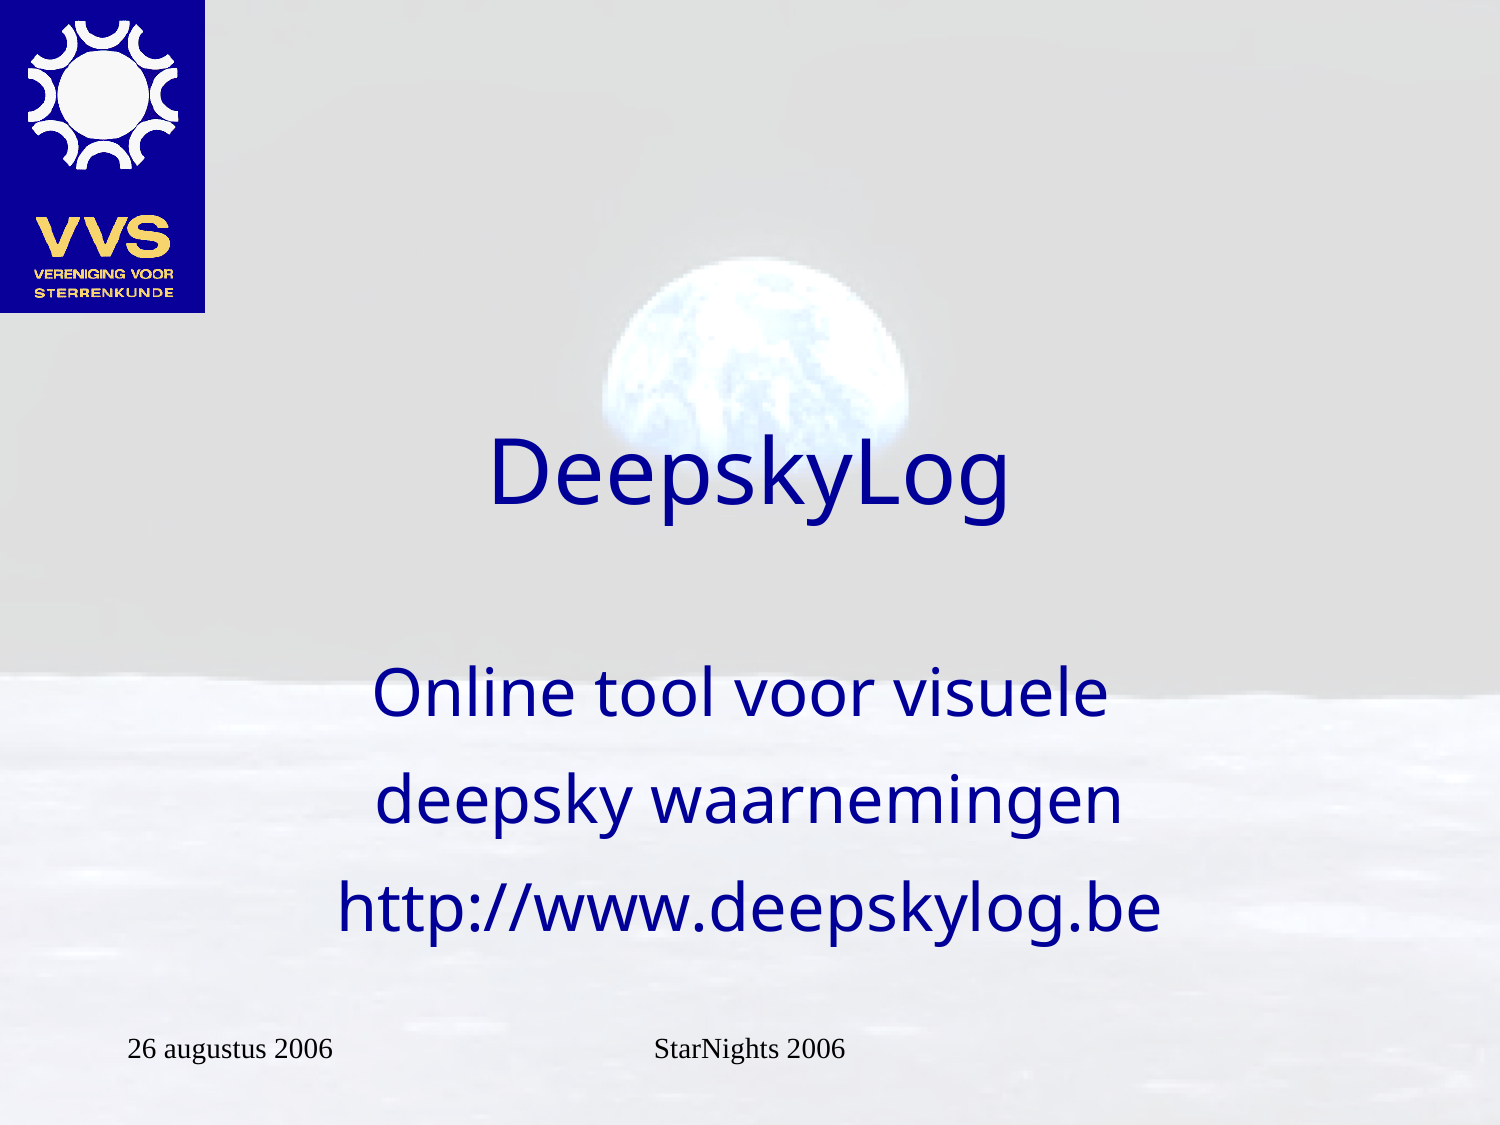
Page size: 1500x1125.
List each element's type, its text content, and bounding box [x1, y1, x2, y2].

subtitle Online tool voor visuele deepsky waarnemingen http://www.deepskylog.be [225, 637, 1276, 928]
picture [0, 0, 205, 313]
title DeepskyLog [112, 374, 1388, 563]
